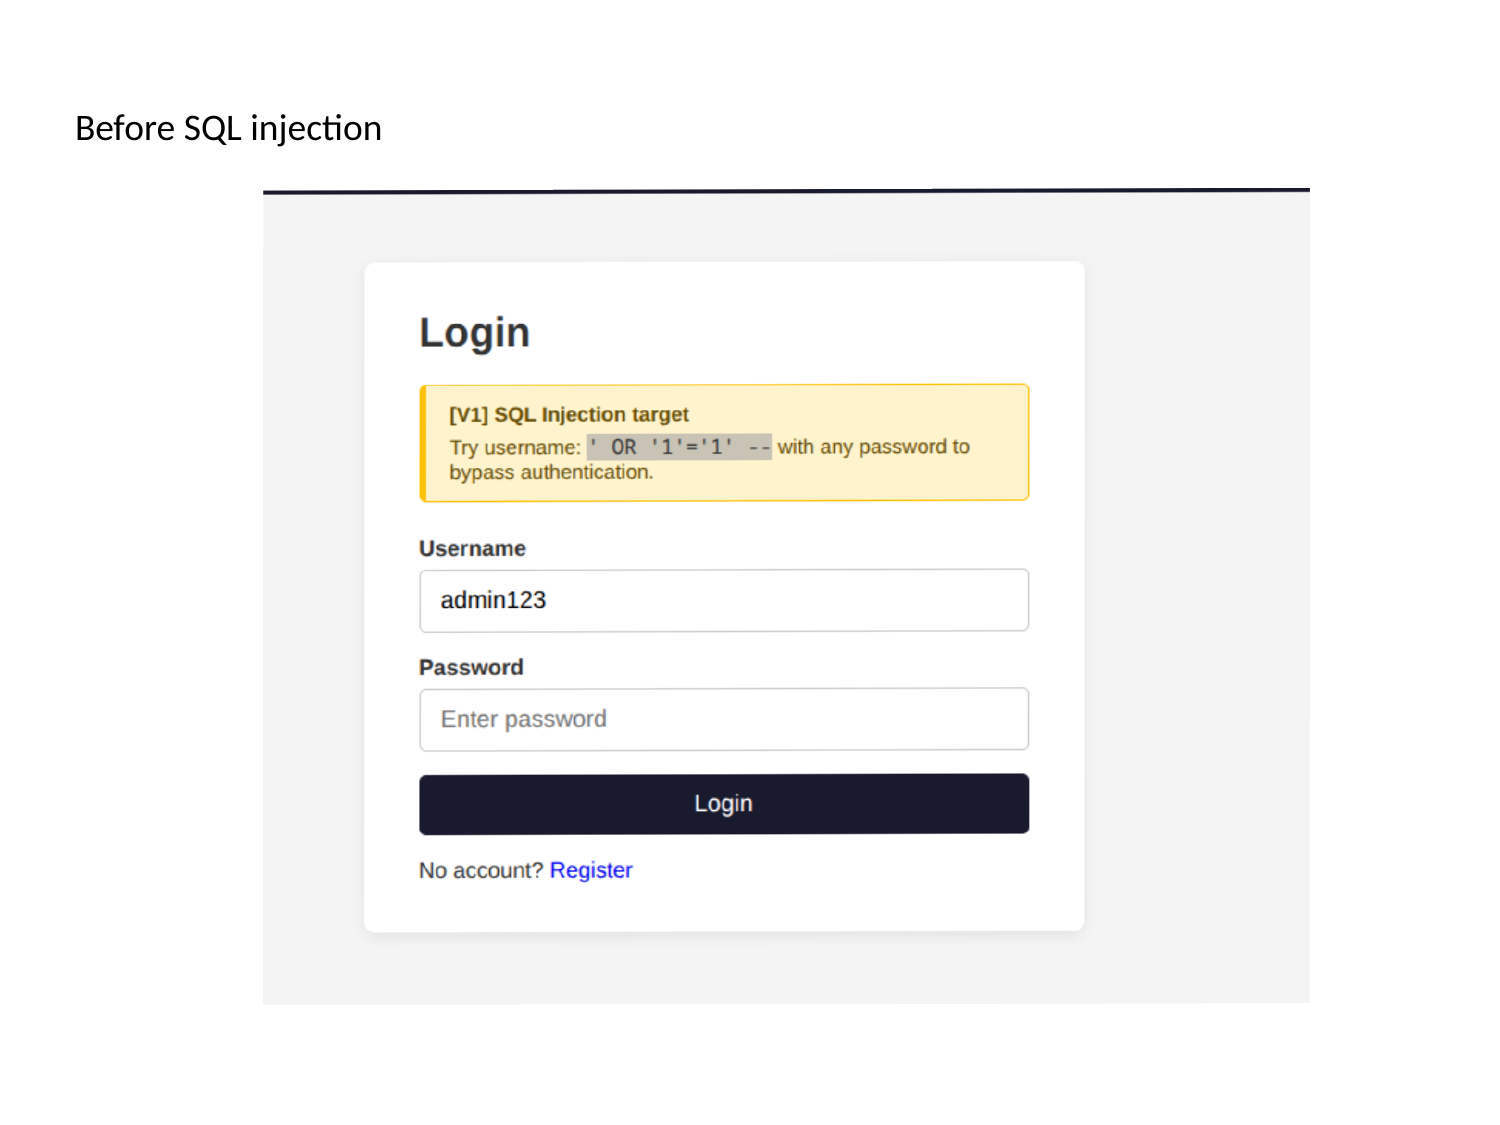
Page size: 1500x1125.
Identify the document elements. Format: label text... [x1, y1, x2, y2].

picture [262, 187, 1310, 1005]
title Before SQL injection [75, 37, 1426, 225]
